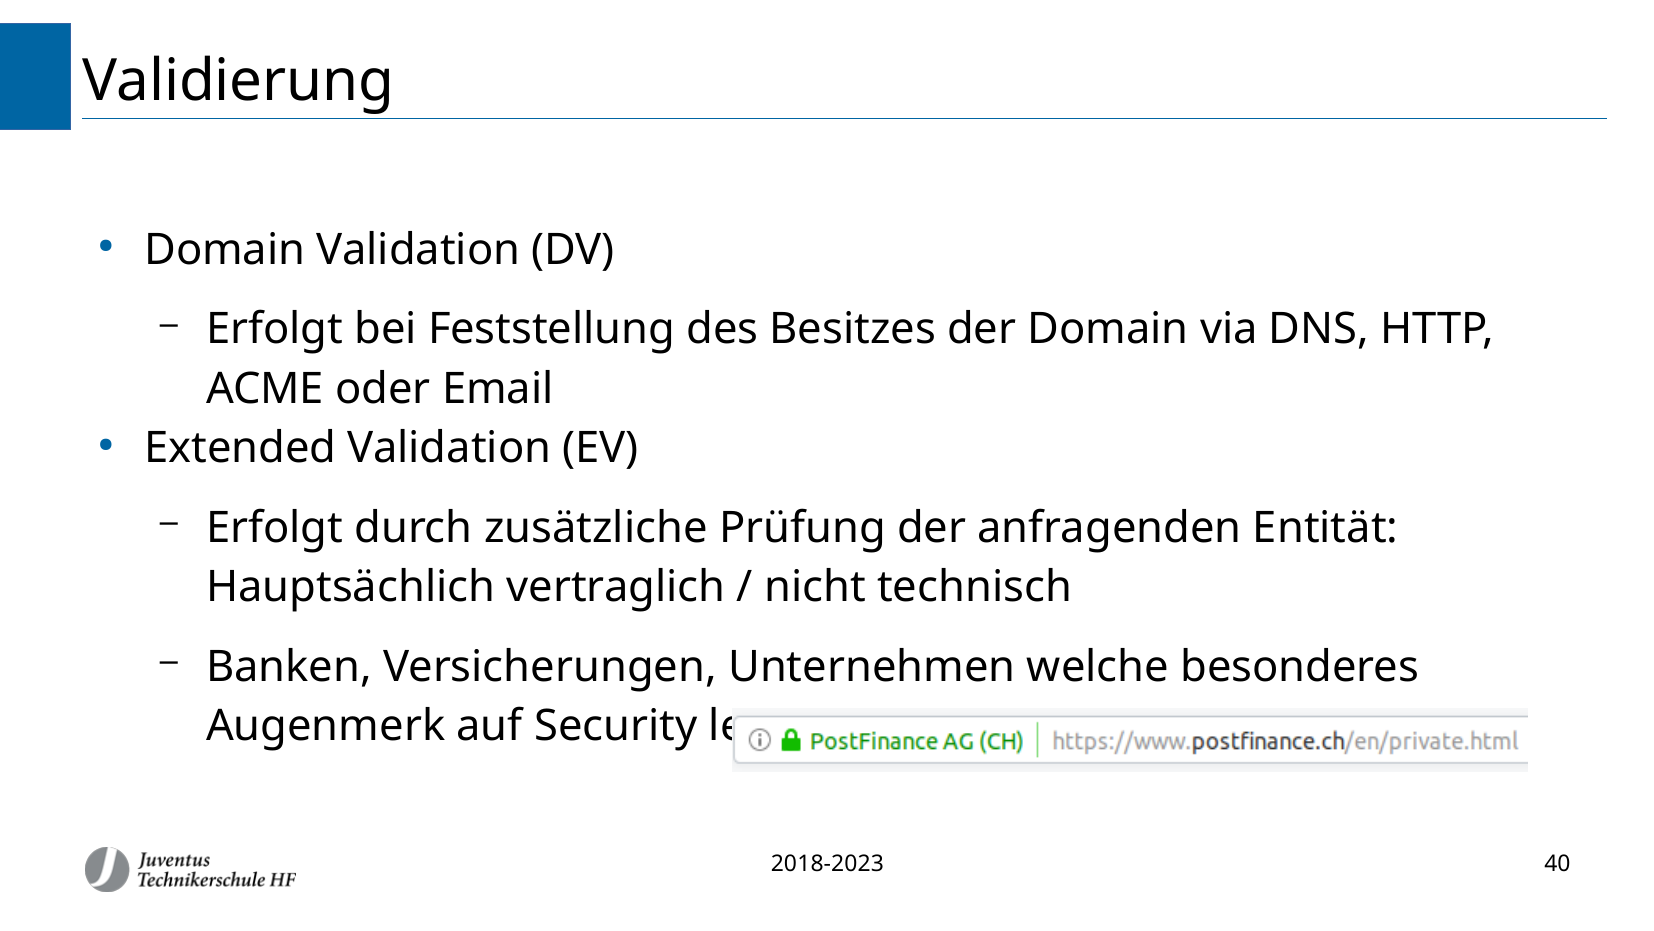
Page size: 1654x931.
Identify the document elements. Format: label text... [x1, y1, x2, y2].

title Validierung [82, 37, 1571, 119]
picture [85, 847, 296, 892]
list Domain Validation (DV) Erfolgt bei Feststellung des Besitzes der Domain via DNS, HTTP, ACME oder Email Extended Validation (EV) Erfolgt durch zusätzliche Prüfung der anfragenden Entität: Hauptsächlich vertraglich / nicht technisch Banken, Versicherungen, Unternehmen welche besonderes Augenmerk auf Security legen [82, 217, 1571, 758]
picture [732, 708, 1528, 772]
